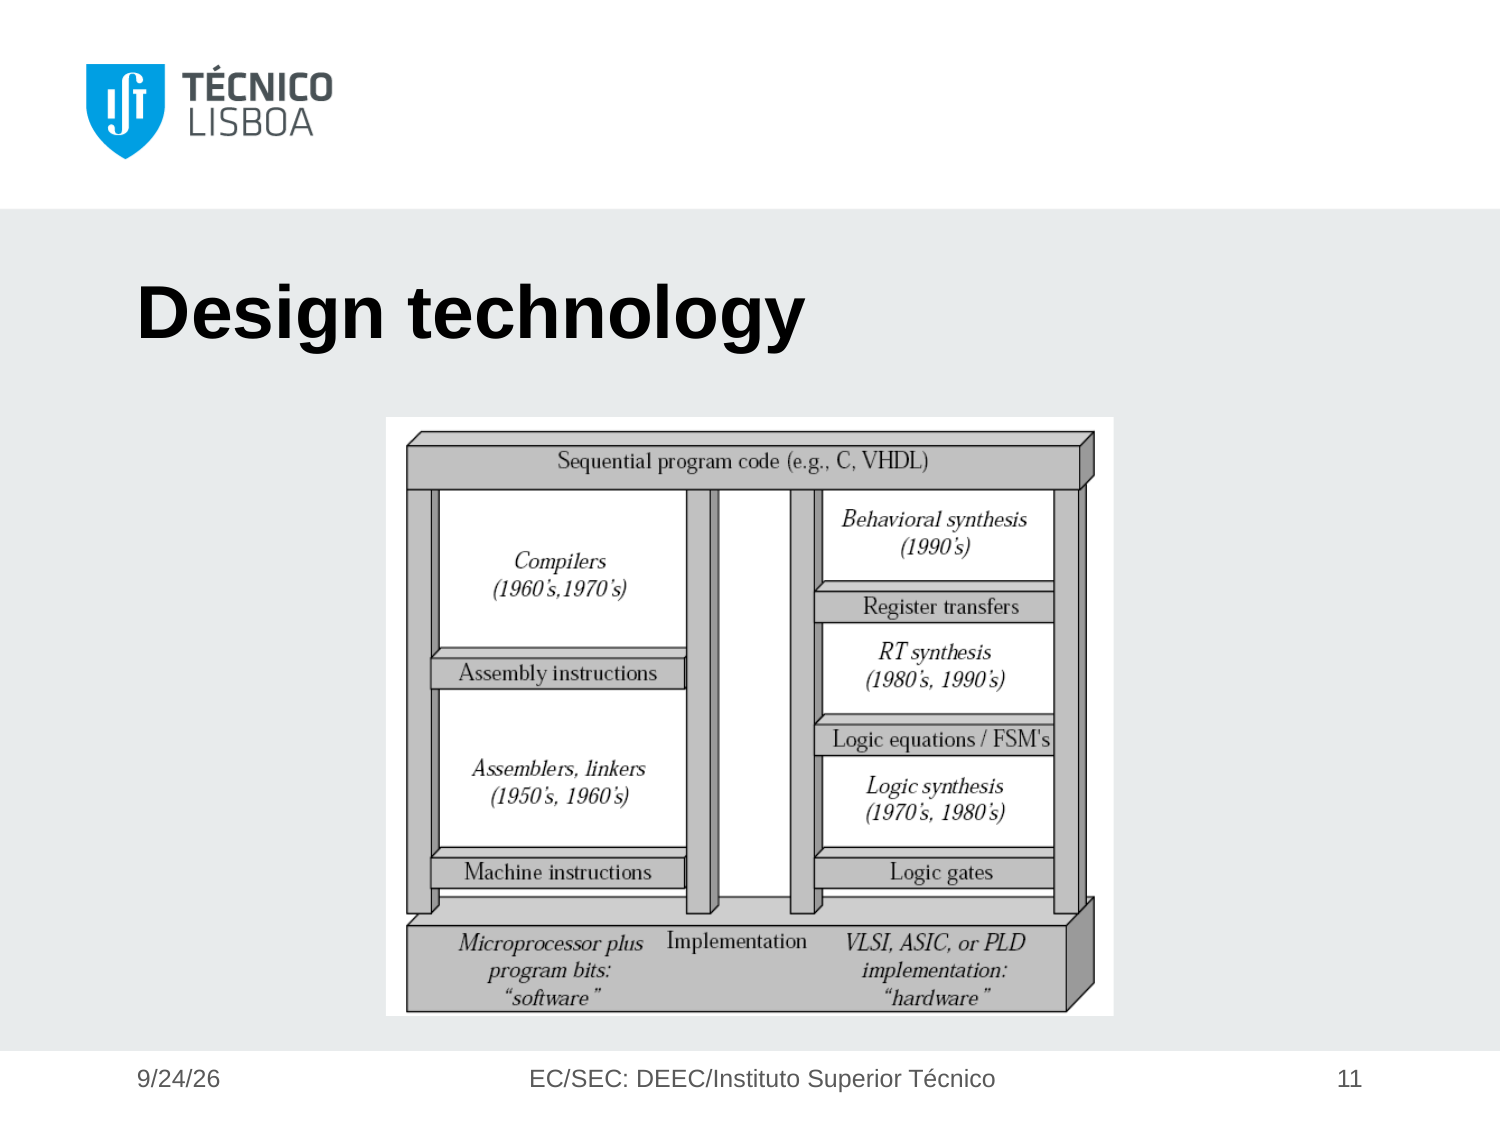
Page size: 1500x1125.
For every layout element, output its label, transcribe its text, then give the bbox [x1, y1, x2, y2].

footer EC/SEC: DEEC/Instituto Superior Técnico [512, 1052, 1021, 1103]
slide_number 10/8/18 [121, 1052, 425, 1103]
slide_number <number> [1077, 1052, 1378, 1103]
title Design technology [121, 237, 1378, 381]
picture [0, 0, 1500, 1125]
